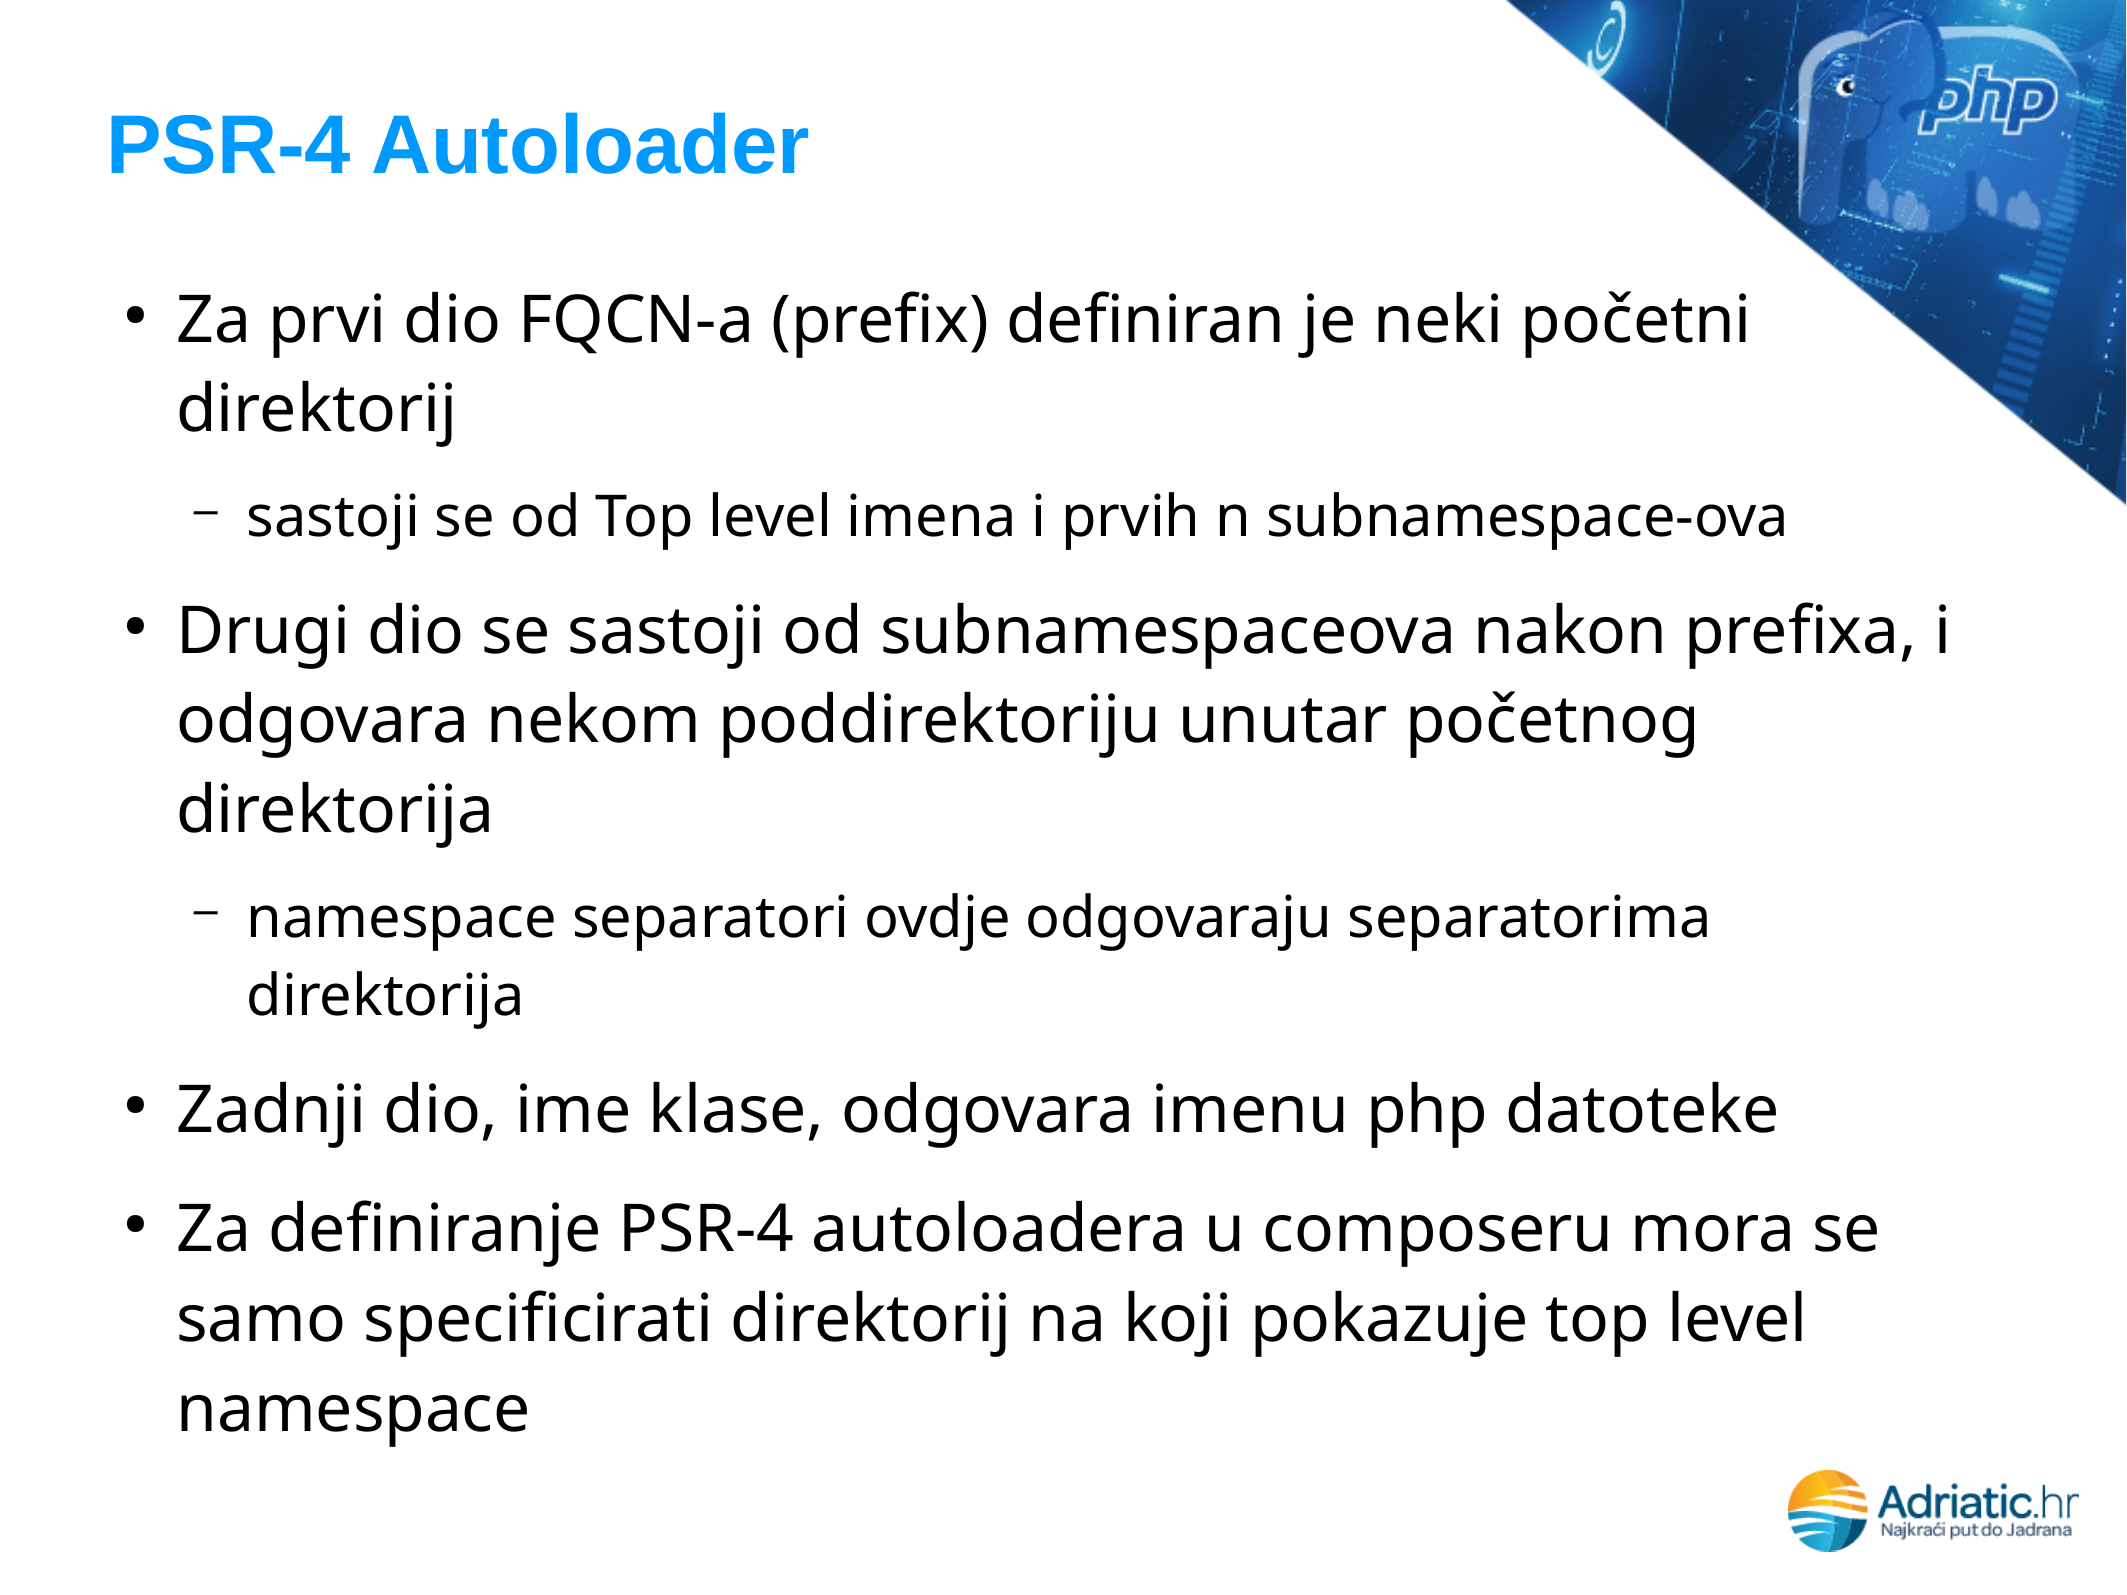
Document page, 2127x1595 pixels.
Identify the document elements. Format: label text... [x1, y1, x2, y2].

picture [1505, 0, 2127, 625]
picture [1788, 1470, 2079, 1552]
list Za prvi dio FQCN-a (prefix) definiran je neki početni direktorij sastoji se od Top level imena i prvih n subnamespace-ova Drugi dio se sastoji od subnamespaceova nakon prefixa, i odgovara nekom poddirektoriju unutar početnog direktorija namespace separatori ovdje odgovaraju separatorima direktorija Zadnji dio, ime klase, odgovara imenu php datoteke Za definiranje PSR-4 autoloadera u composeru mora se samo specificirati direktorij na koji pokazuje top level namespace [106, 271, 1973, 1453]
title PSR-4 Autoloader [106, 70, 1630, 219]
